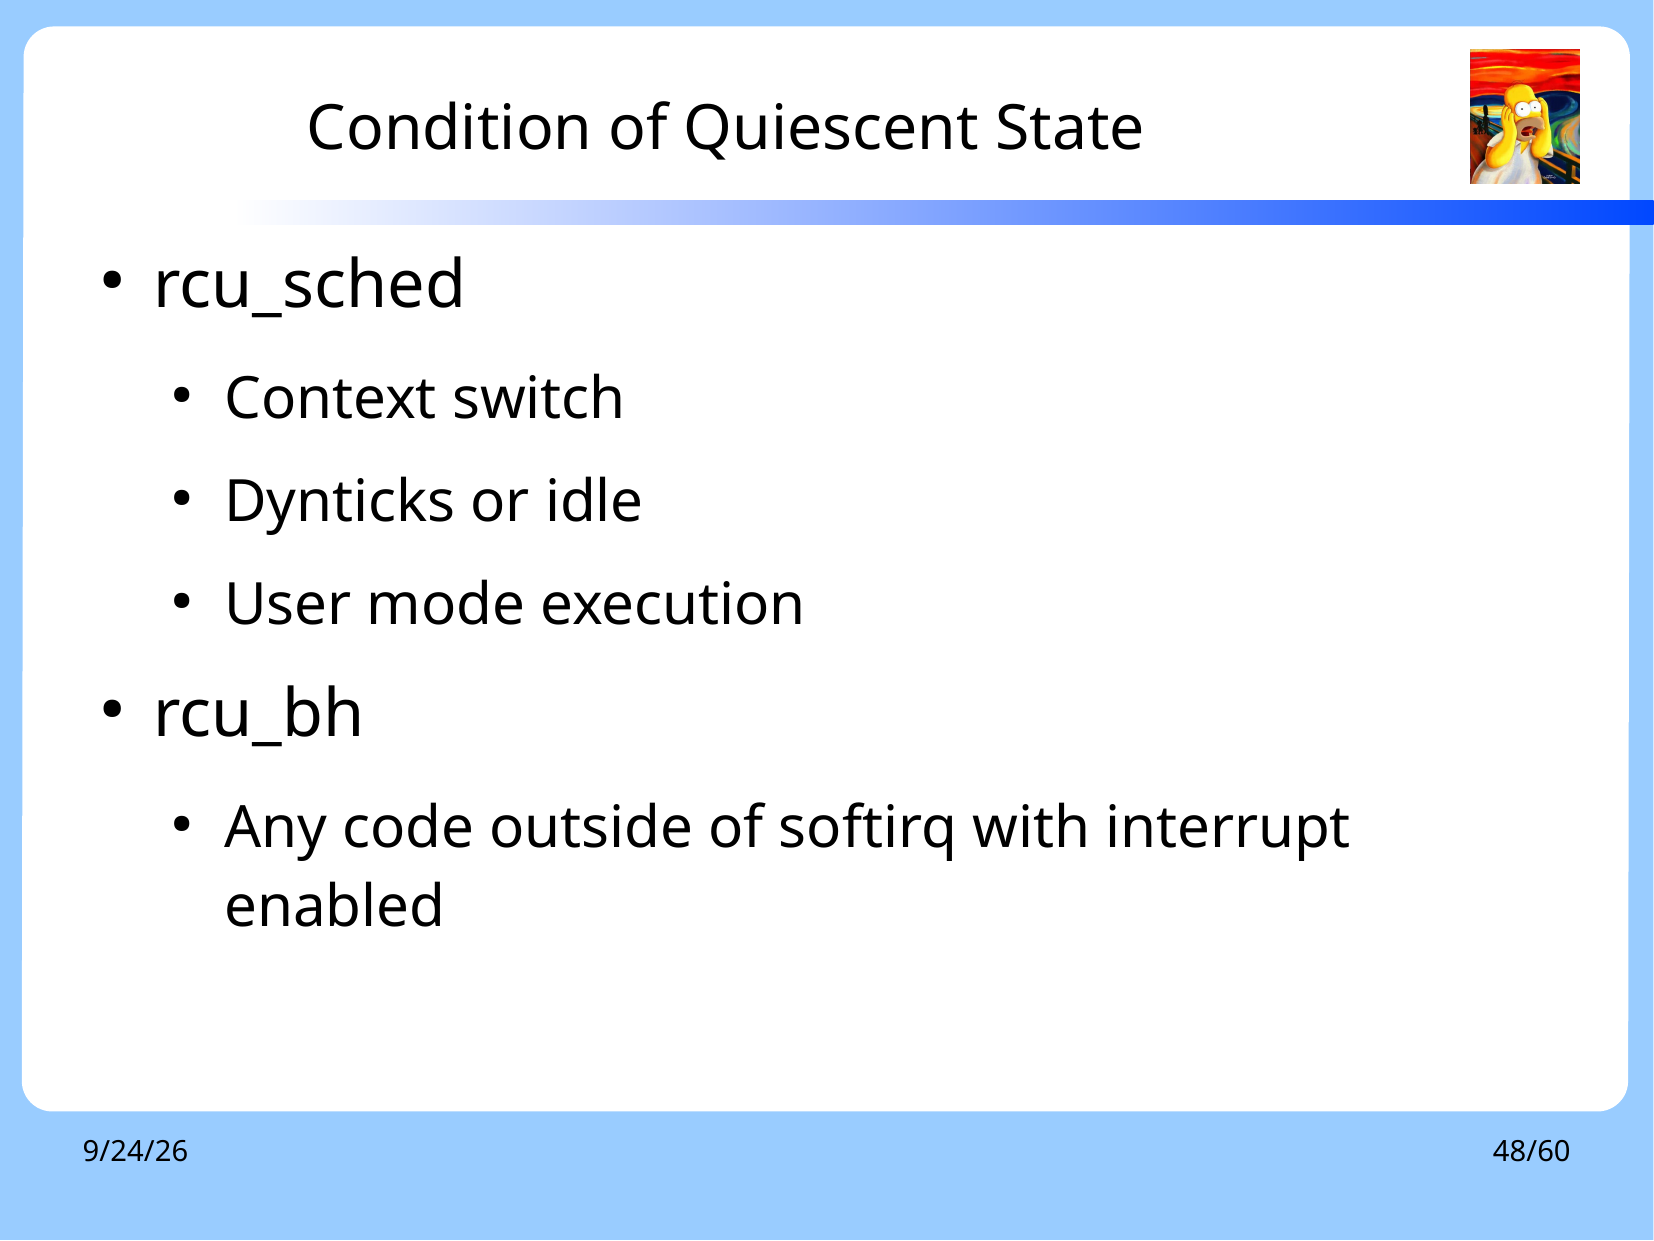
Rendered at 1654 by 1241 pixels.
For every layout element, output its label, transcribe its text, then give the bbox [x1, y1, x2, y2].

list rcu_sched Context switch Dynticks or idle User mode execution rcu_bh Any code outside of softirq with interrupt enabled [82, 236, 1571, 1055]
title Condition of Quiescent State [82, 49, 1371, 201]
picture [1470, 49, 1580, 184]
